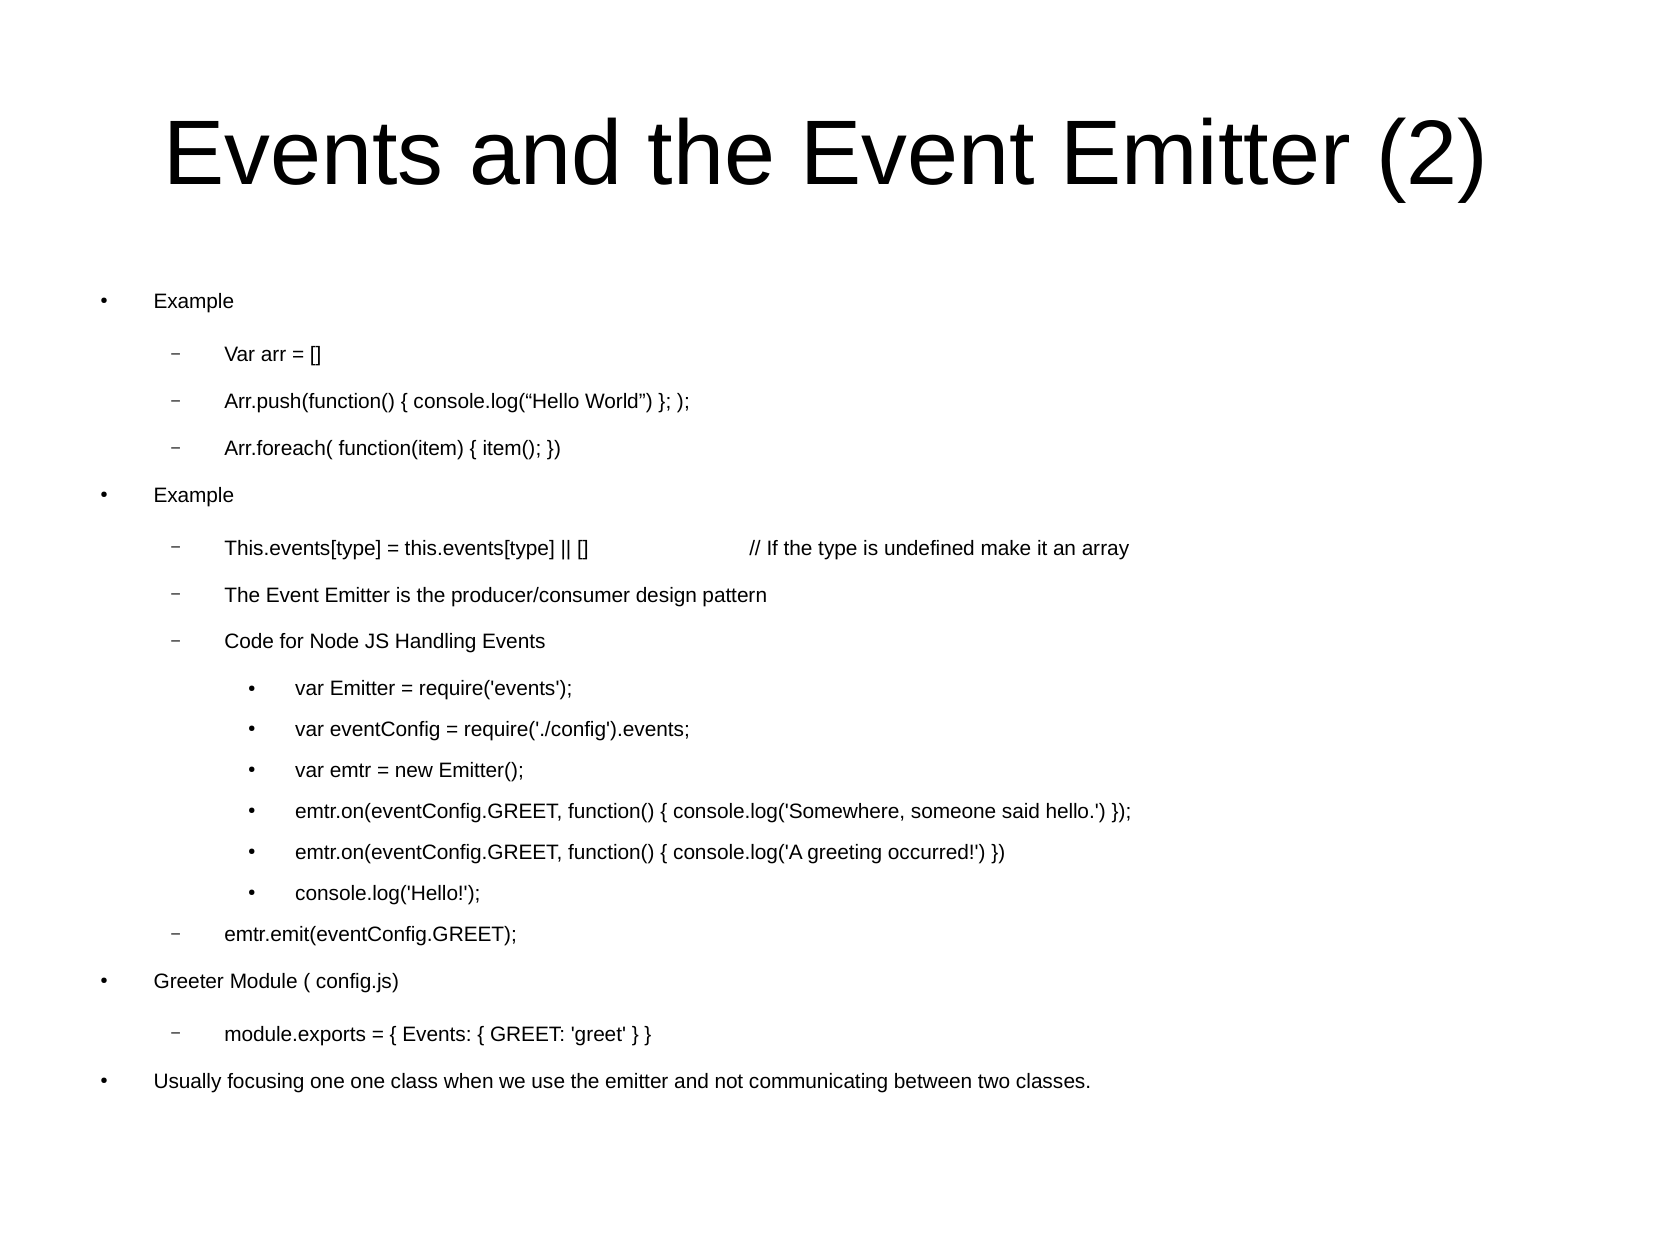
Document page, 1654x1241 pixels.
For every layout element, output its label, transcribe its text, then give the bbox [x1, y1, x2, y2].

title Events and the Event Emitter (2) [82, 49, 1571, 257]
list Example Var arr = [] Arr.push(function() { console.log(“Hello World”) }; ); Arr.foreach( function(item) { item(); }) Example This.events[type] = this.events[type] || [] // If the type is undefined make it an array The Event Emitter is the producer/consumer design pattern Code for Node JS Handling Events var Emitter = require('events'); var eventConfig = require('./config').events; var emtr = new Emitter(); emtr.on(eventConfig.GREET, function() { console.log('Somewhere, someone said hello.') }); emtr.on(eventConfig.GREET, function() { console.log('A greeting occurred!') }) console.log('Hello!'); emtr.emit(eventConfig.GREET); Greeter Module ( config.js) module.exports = { Events: { GREET: 'greet' } } Usually focusing one one class when we use the emitter and not communicating between two classes. [82, 290, 1571, 1216]
